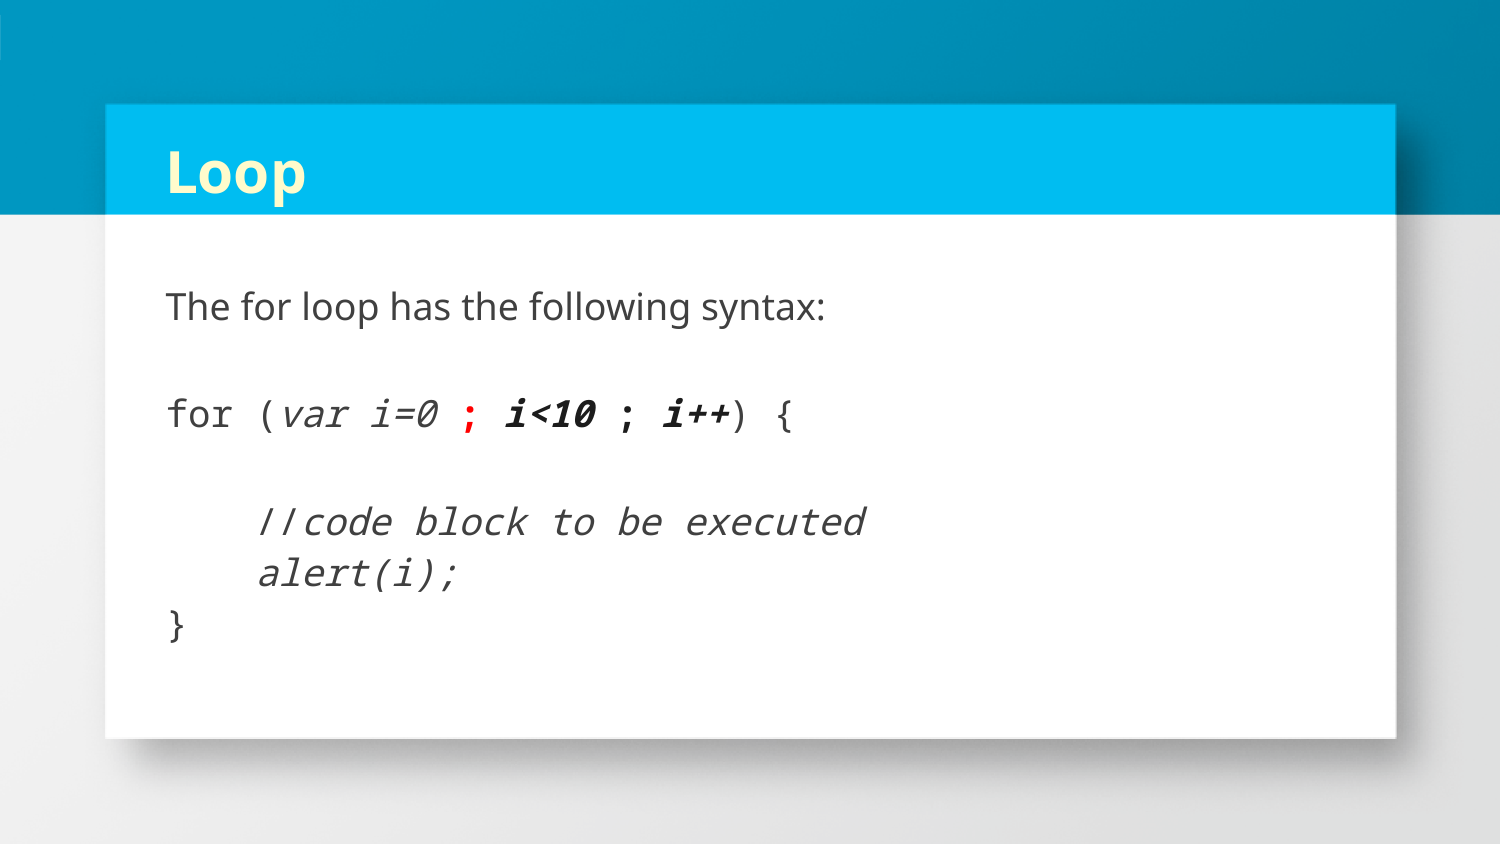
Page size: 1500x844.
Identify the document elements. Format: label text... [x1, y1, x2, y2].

picture [0, 215, 1500, 844]
title Loop [165, 132, 1393, 316]
text_box The for loop has the following syntax: for (var i=0 ; i<10 ; i++) { //code block to be executed alert(i); } [150, 272, 1193, 602]
